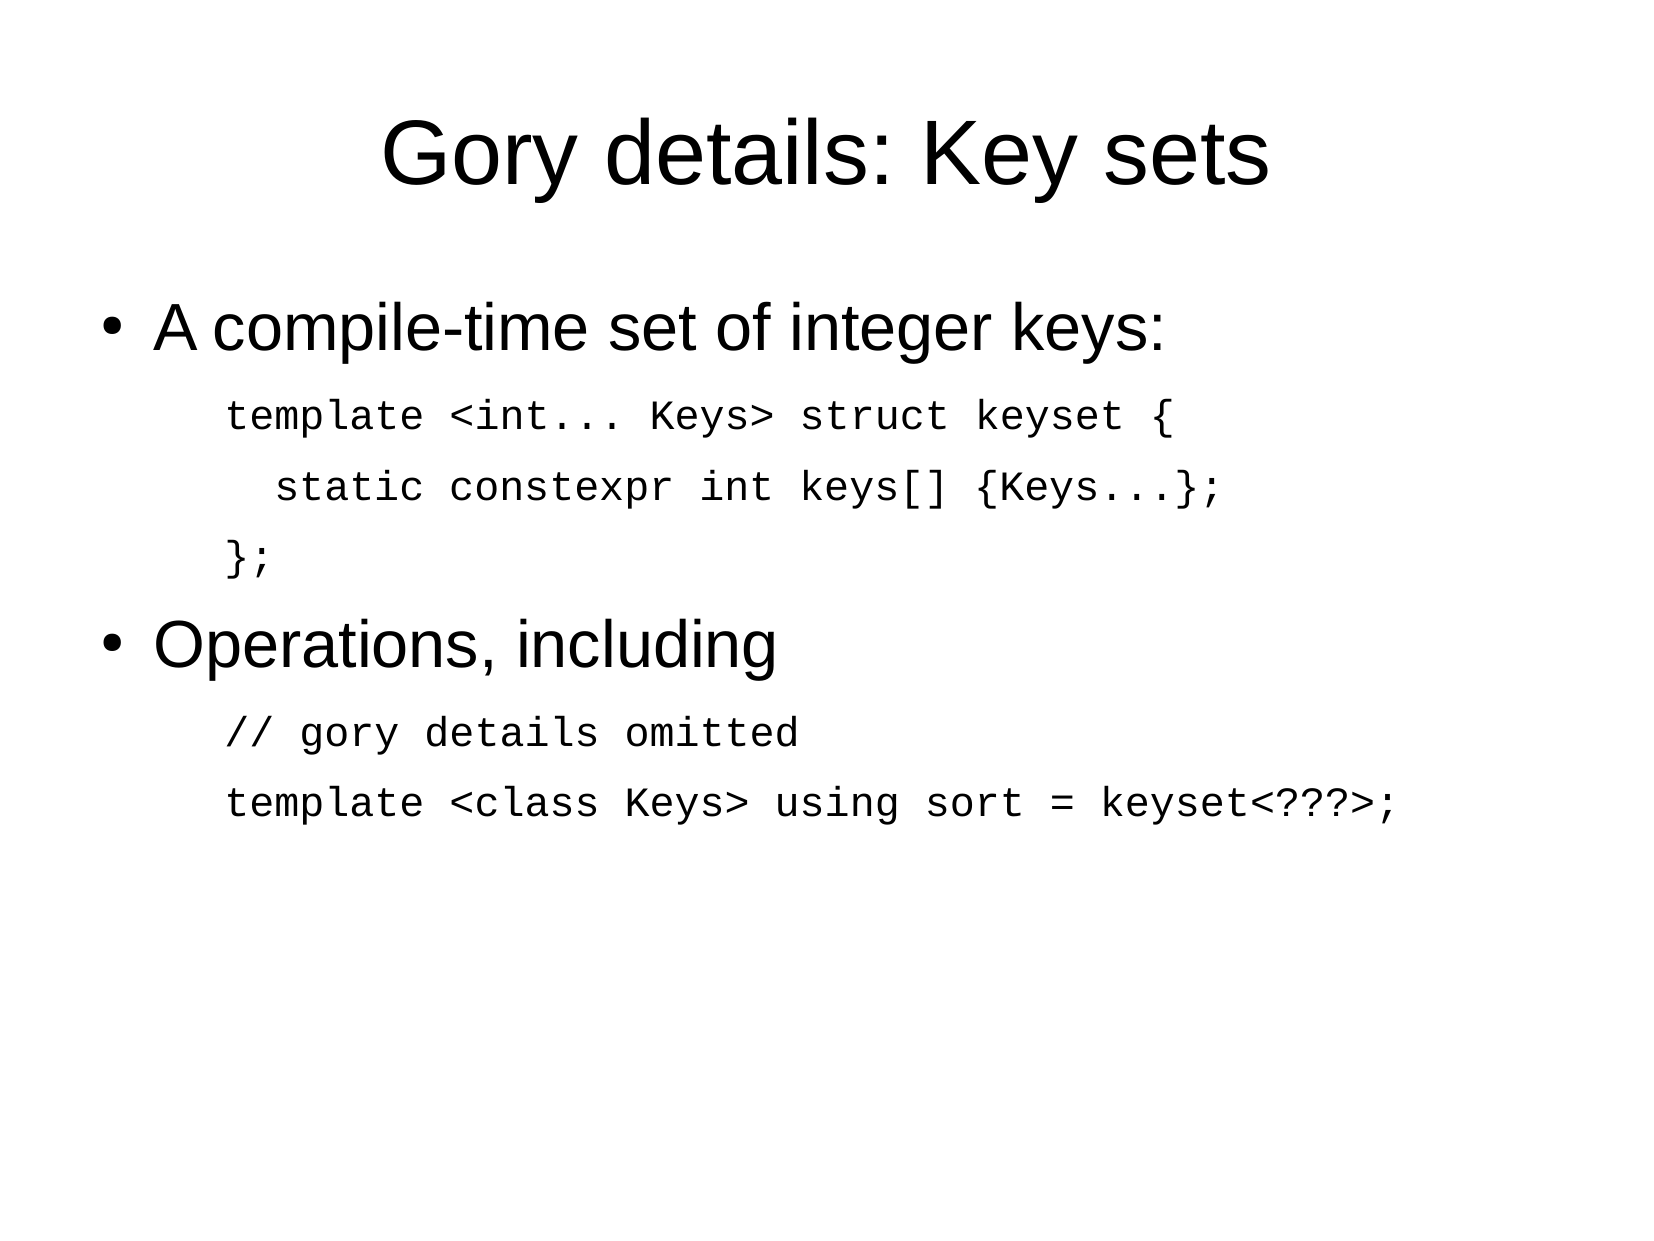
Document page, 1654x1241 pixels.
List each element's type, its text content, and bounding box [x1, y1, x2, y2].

list A compile-time set of integer keys: template <int... Keys> struct keyset { static constexpr int keys[] {Keys...}; }; Operations, including // gory details omitted template <class Keys> using sort = keyset<???>; [82, 290, 1571, 1109]
title Gory details: Key sets [82, 49, 1571, 257]
